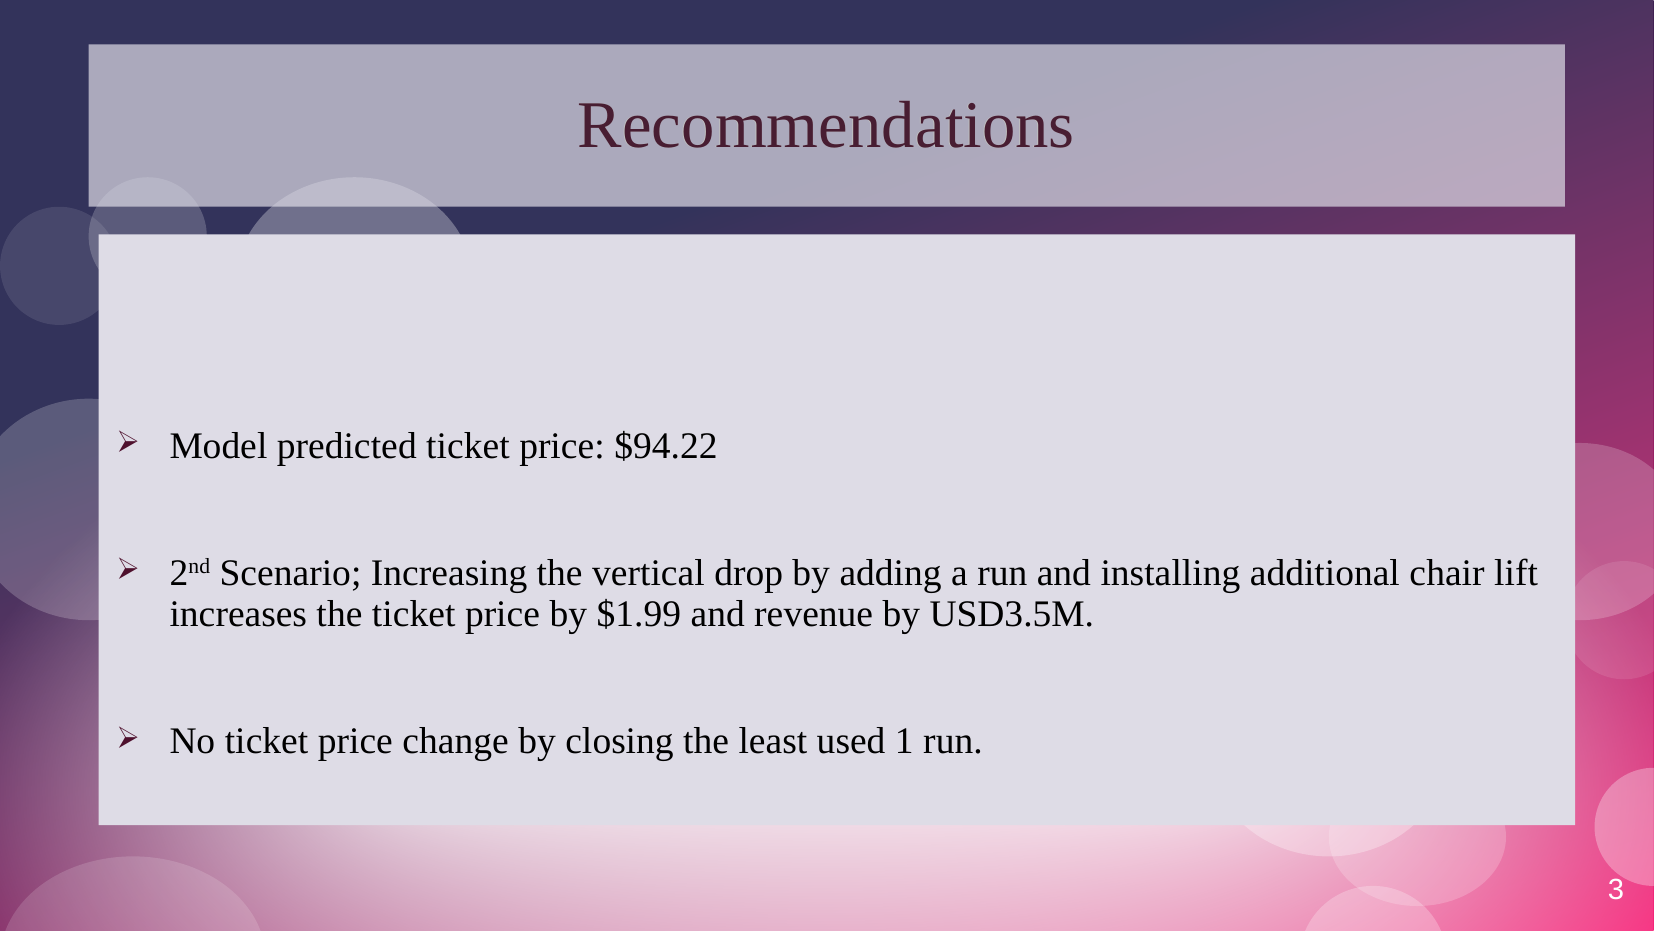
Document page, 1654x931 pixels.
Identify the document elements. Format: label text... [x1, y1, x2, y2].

list Model predicted ticket price: $94.22 2nd Scenario; Increasing the vertical drop by adding a run and installing additional chair lift increases the ticket price by $1.99 and revenue by USD3.5M. No ticket price change by closing the least used 1 run. [98, 234, 1576, 826]
title Recommendations [88, 44, 1565, 207]
